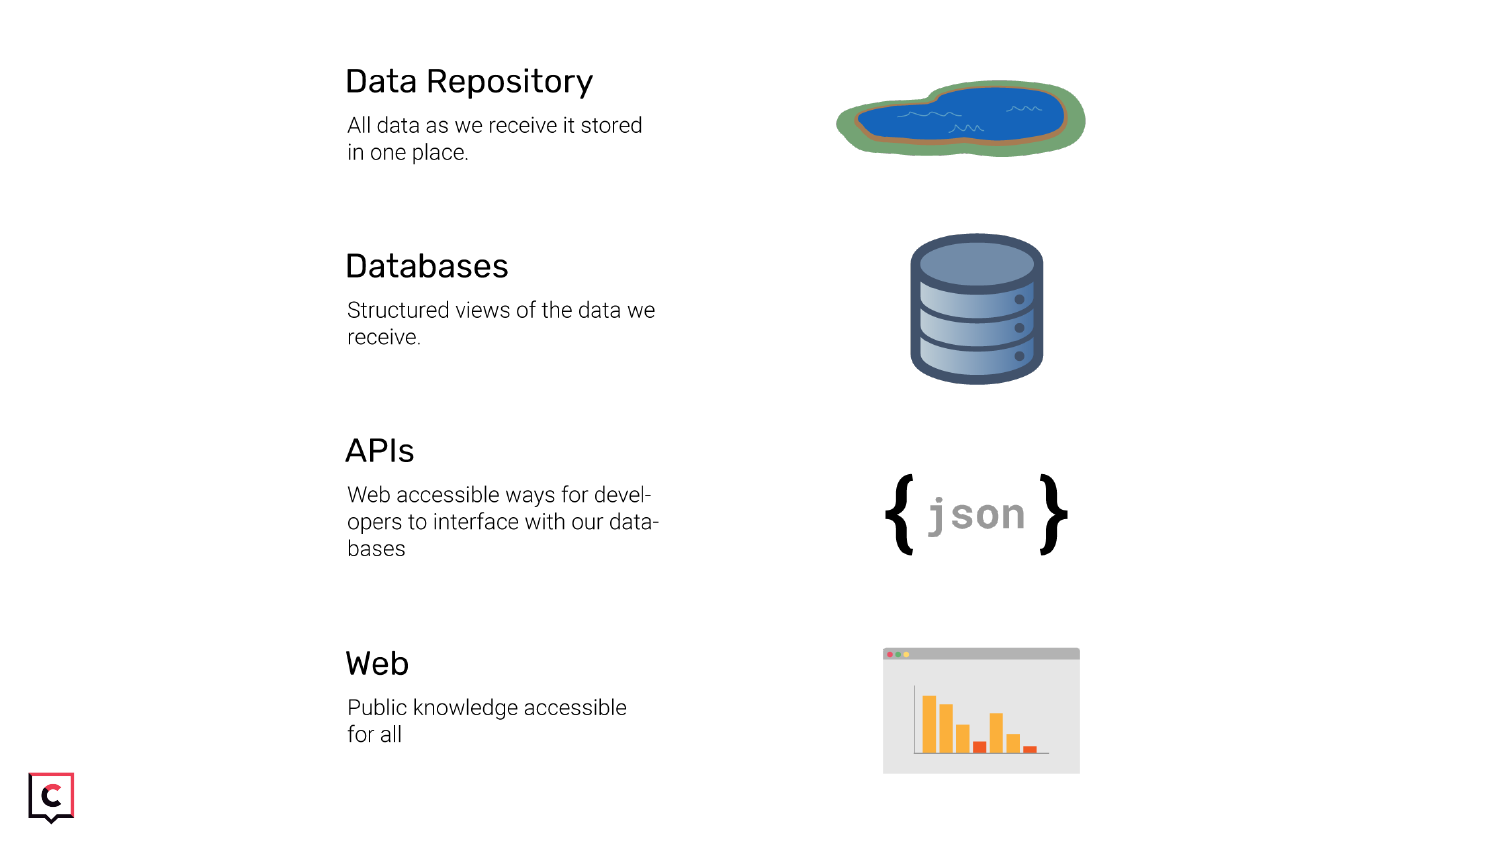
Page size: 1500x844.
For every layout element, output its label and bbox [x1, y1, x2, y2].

picture [240, 24, 1224, 819]
picture [19, 764, 82, 830]
